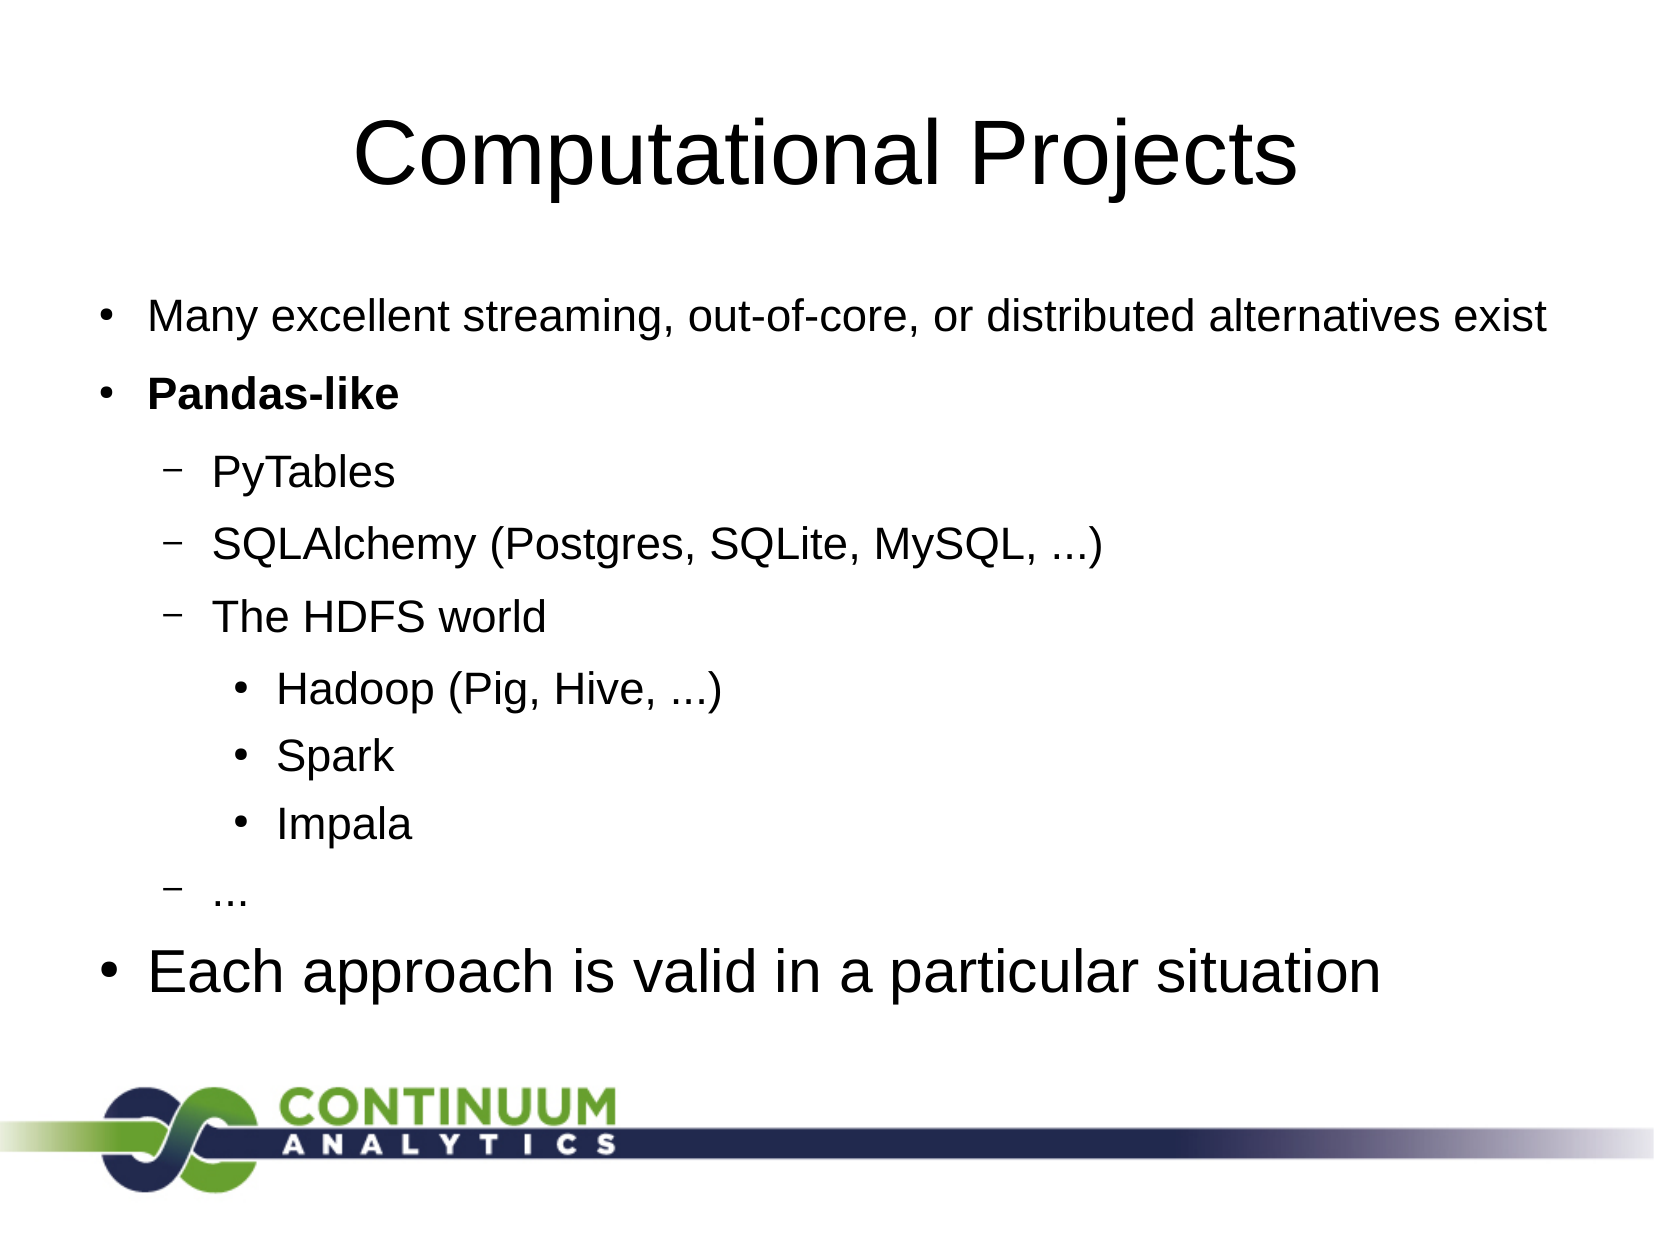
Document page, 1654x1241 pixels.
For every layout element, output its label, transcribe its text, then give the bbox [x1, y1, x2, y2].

title Computational Projects [82, 49, 1571, 257]
list Many excellent streaming, out-of-core, or distributed alternatives exist Pandas-like PyTables SQLAlchemy (Postgres, SQLite, MySQL, ...) The HDFS world Hadoop (Pig, Hive, ...) Spark Impala ... Each approach is valid in a particular situation [82, 290, 1571, 1010]
